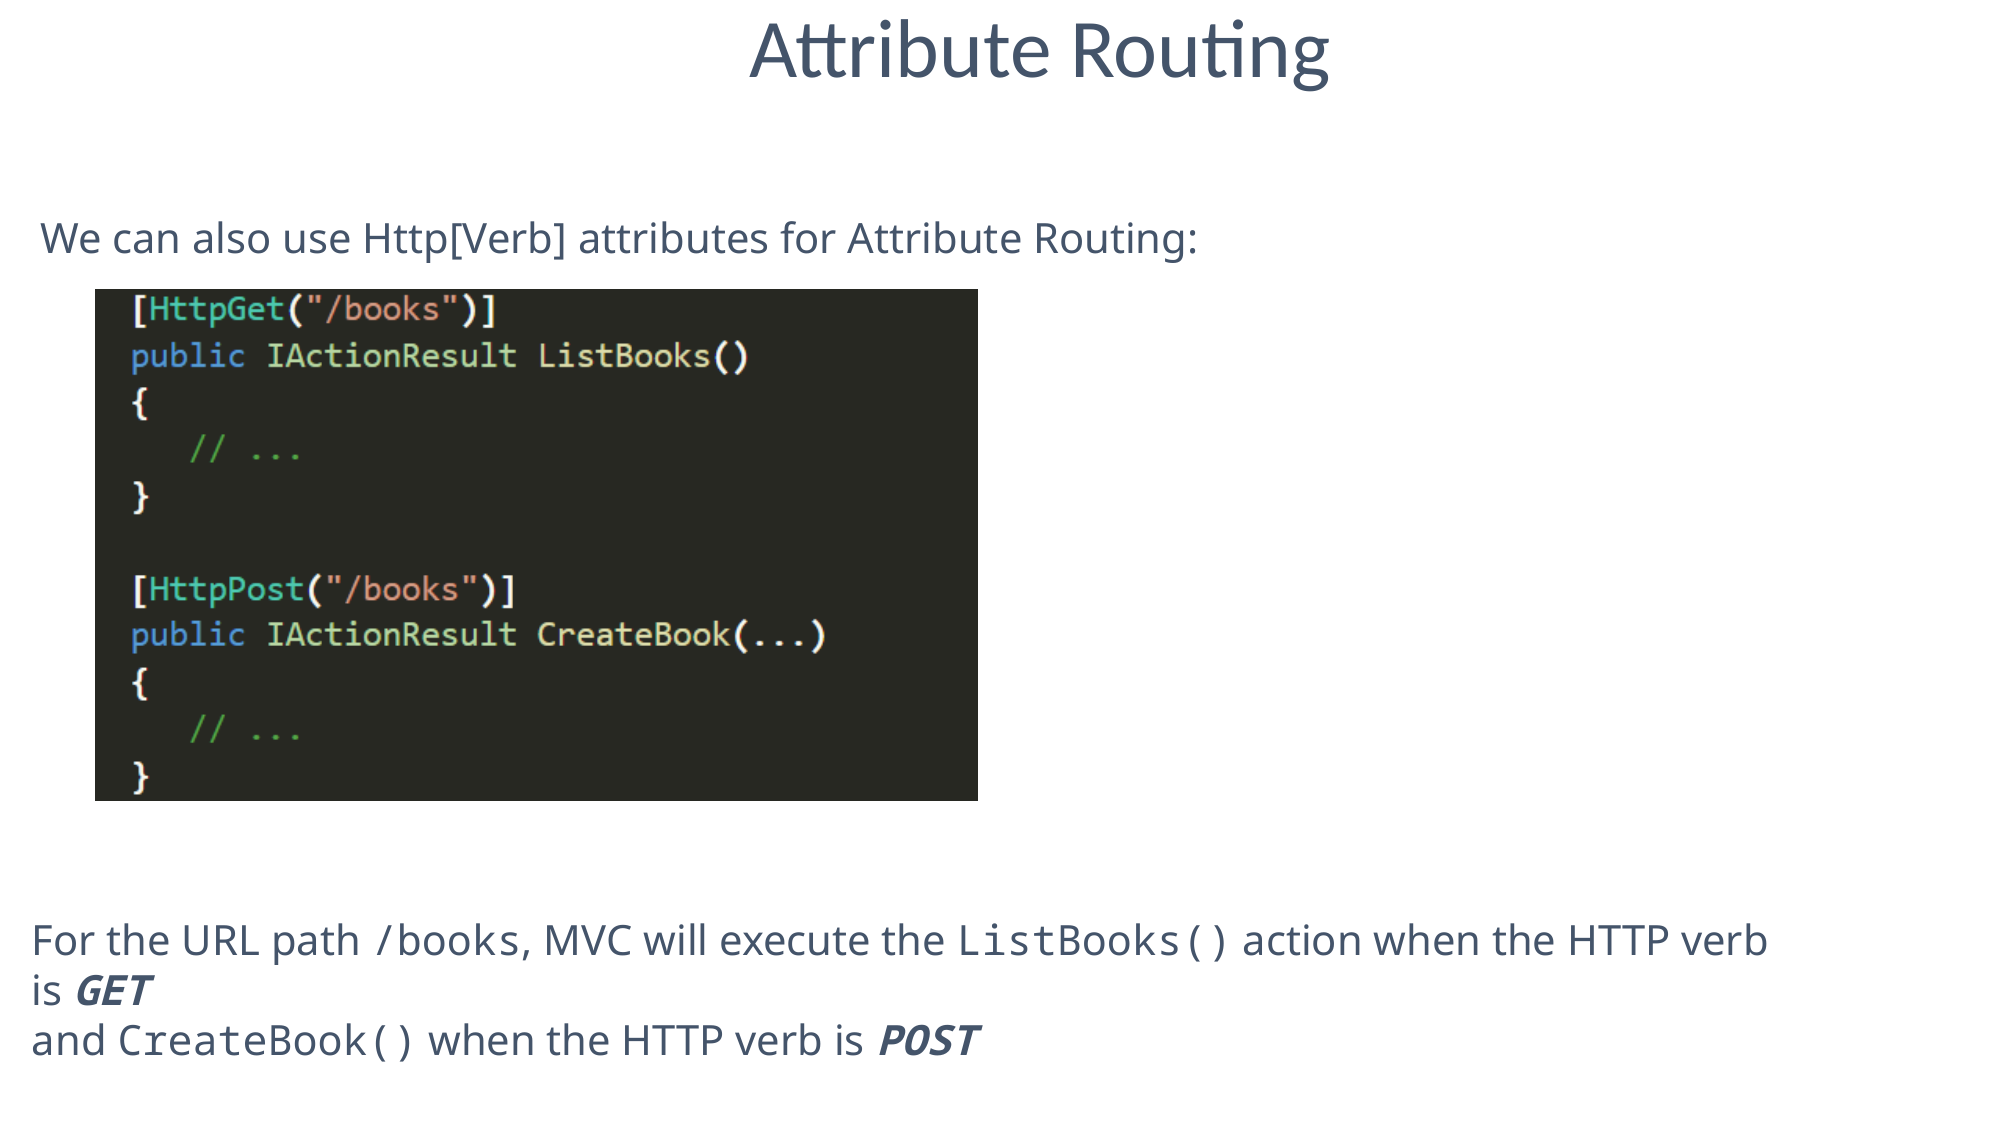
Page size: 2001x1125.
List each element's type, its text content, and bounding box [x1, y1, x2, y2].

title Attribute Routing [550, 0, 1531, 103]
text_box For the URL path /books, MVC will execute the ListBooks() action when the HTTP verb is GET and CreateBook() when the HTTP verb is POST [16, 906, 1885, 1023]
list We can also use Http[Verb] attributes for Attribute Routing: [40, 211, 1210, 263]
picture [95, 289, 978, 801]
